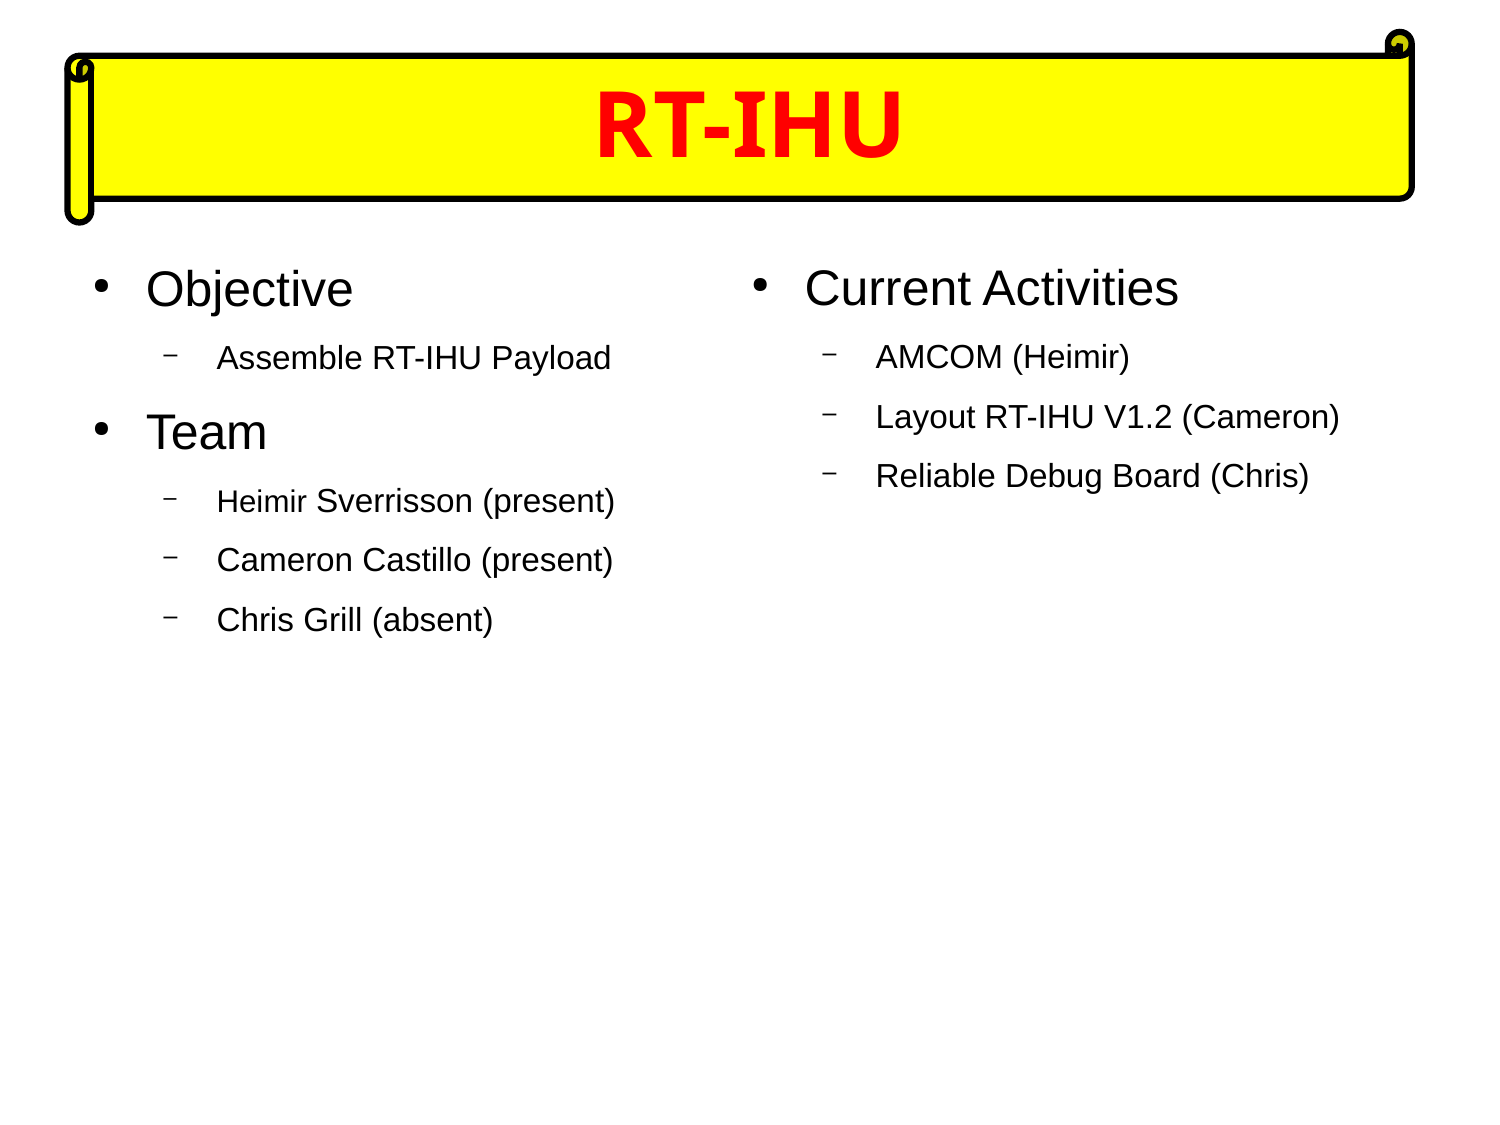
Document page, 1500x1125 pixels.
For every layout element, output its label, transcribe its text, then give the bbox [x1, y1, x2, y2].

text_box RT-IHU [0, 58, 1500, 184]
text_box [72, 31, 1412, 58]
list Current Activities AMCOM (Heimir) Layout RT-IHU V1.2 (Cameron) Reliable Debug Board (Chris) [733, 262, 1393, 915]
text_box [67, 184, 1412, 223]
list Objective Assemble RT-IHU Payload Team Heimir Sverrisson (present) Cameron Castillo (present) Chris Grill (absent) [75, 263, 734, 916]
